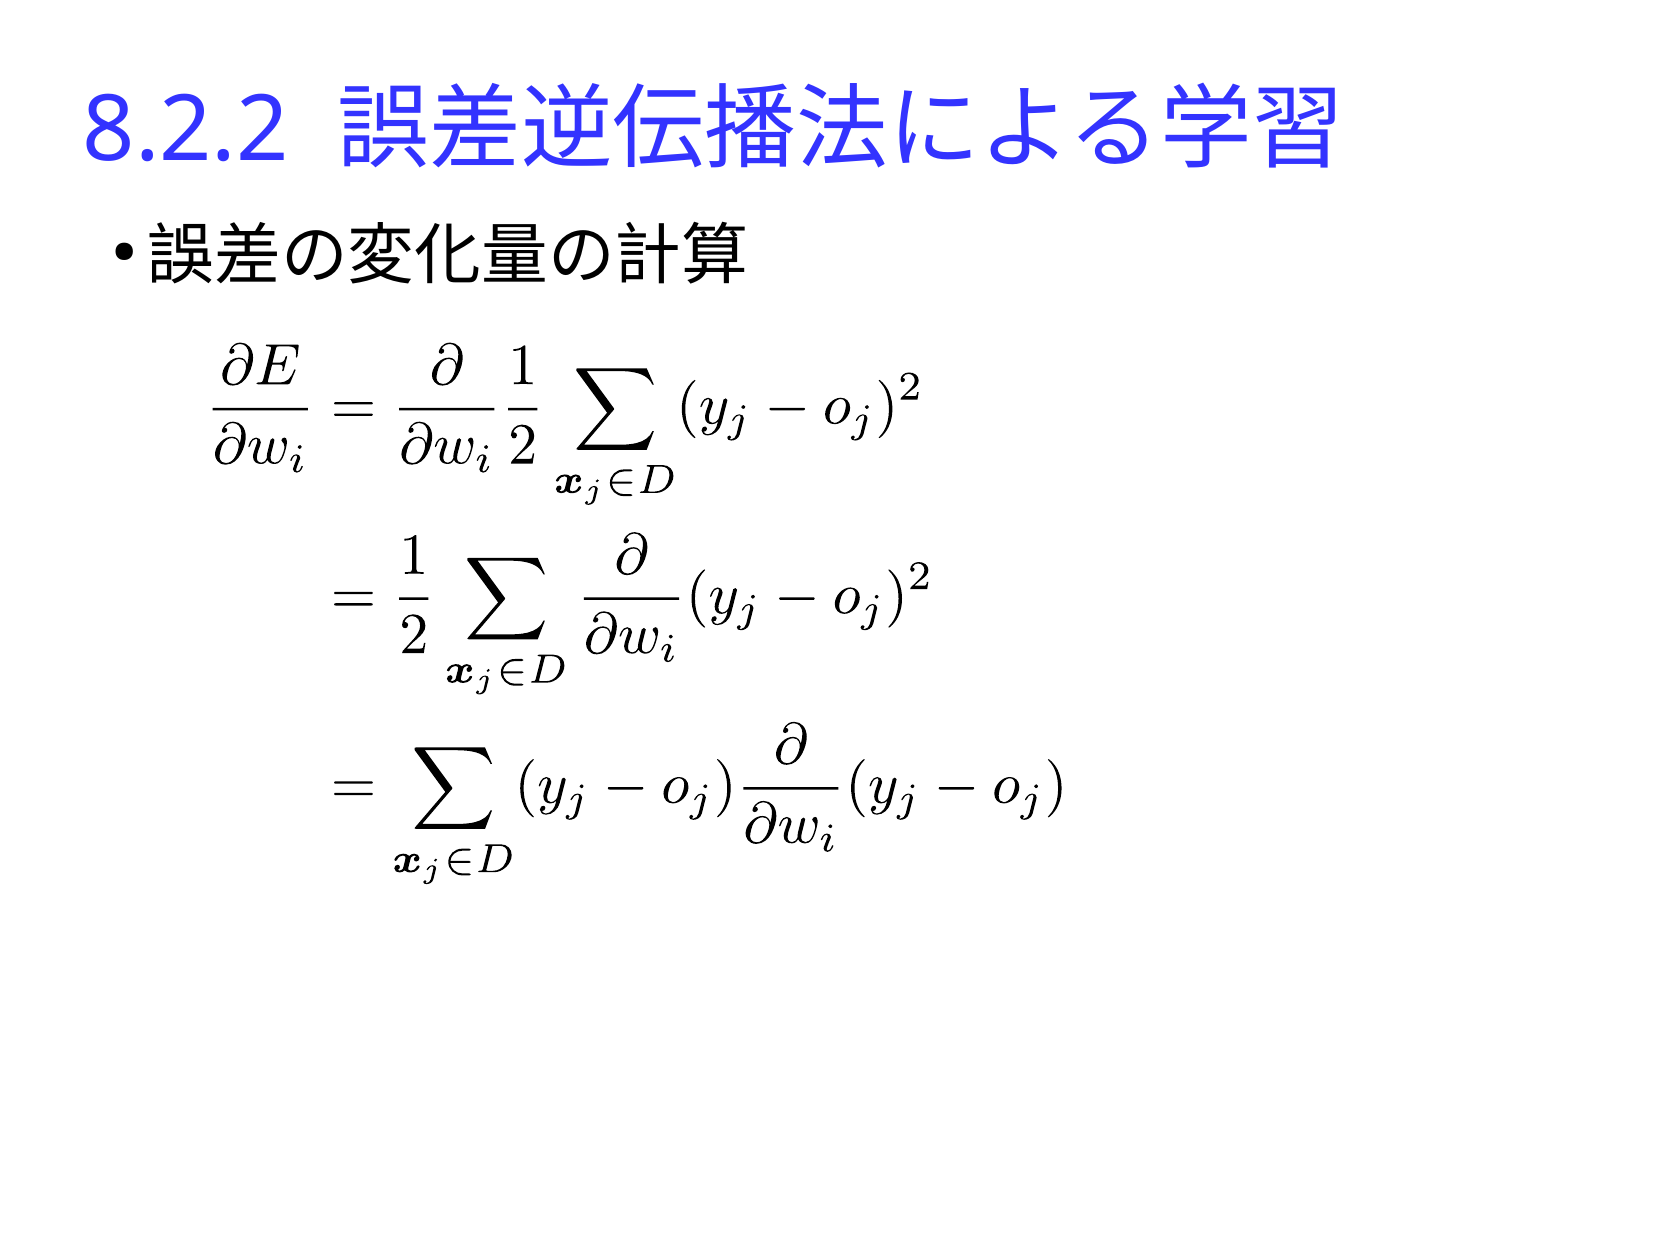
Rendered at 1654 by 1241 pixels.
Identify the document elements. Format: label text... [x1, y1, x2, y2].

title 8.2.2 誤差逆伝播法による学習 [82, 41, 1571, 210]
list 誤差の変化量の計算 [112, 207, 1560, 1146]
text_box [212, 342, 1068, 885]
